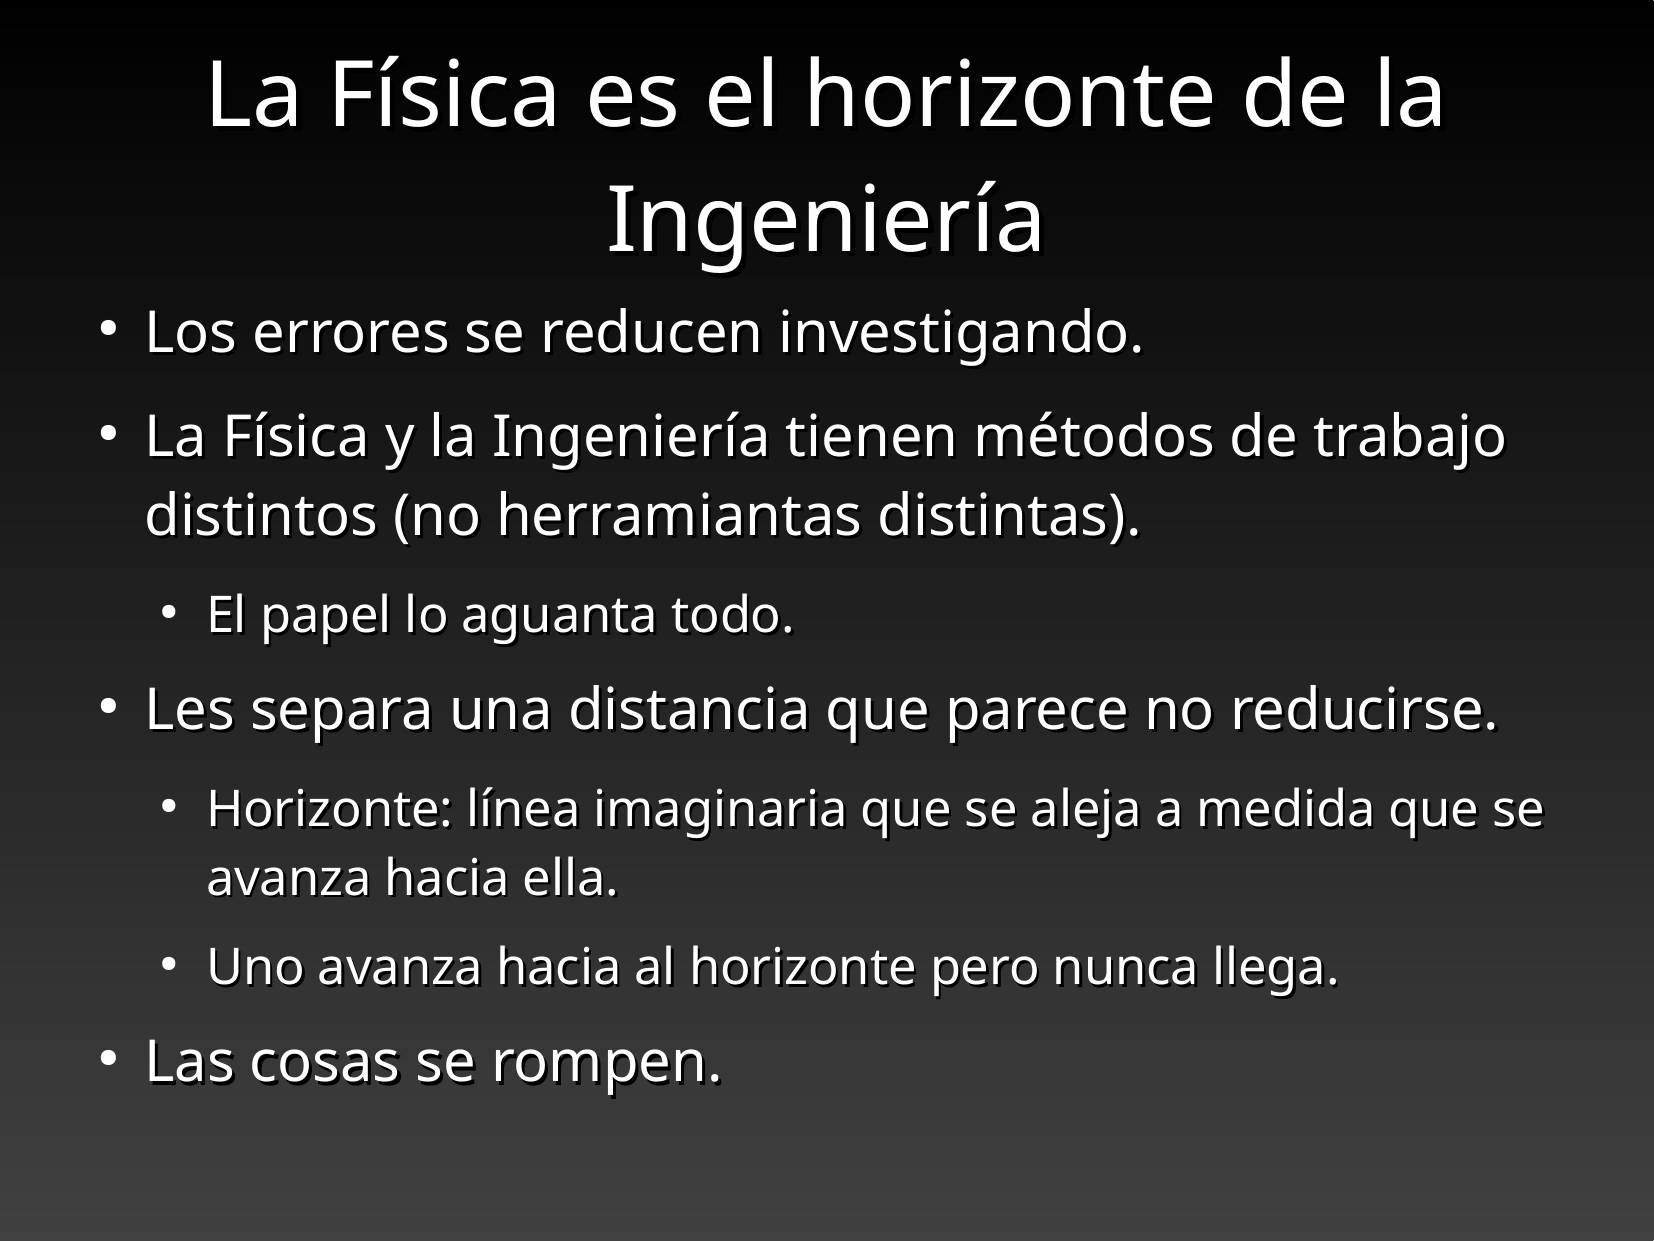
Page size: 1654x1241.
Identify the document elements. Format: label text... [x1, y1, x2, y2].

list Los errores se reducen investigando. La Física y la Ingeniería tienen métodos de trabajo distintos (no herramiantas distintas). El papel lo aguanta todo. Les separa una distancia que parece no reducirse. Horizonte: línea imaginaria que se aleja a medida que se avanza hacia ella. Uno avanza hacia al horizonte pero nunca llega. Las cosas se rompen. [82, 290, 1571, 1109]
title La Física es el horizonte de la Ingeniería [82, 45, 1571, 261]
